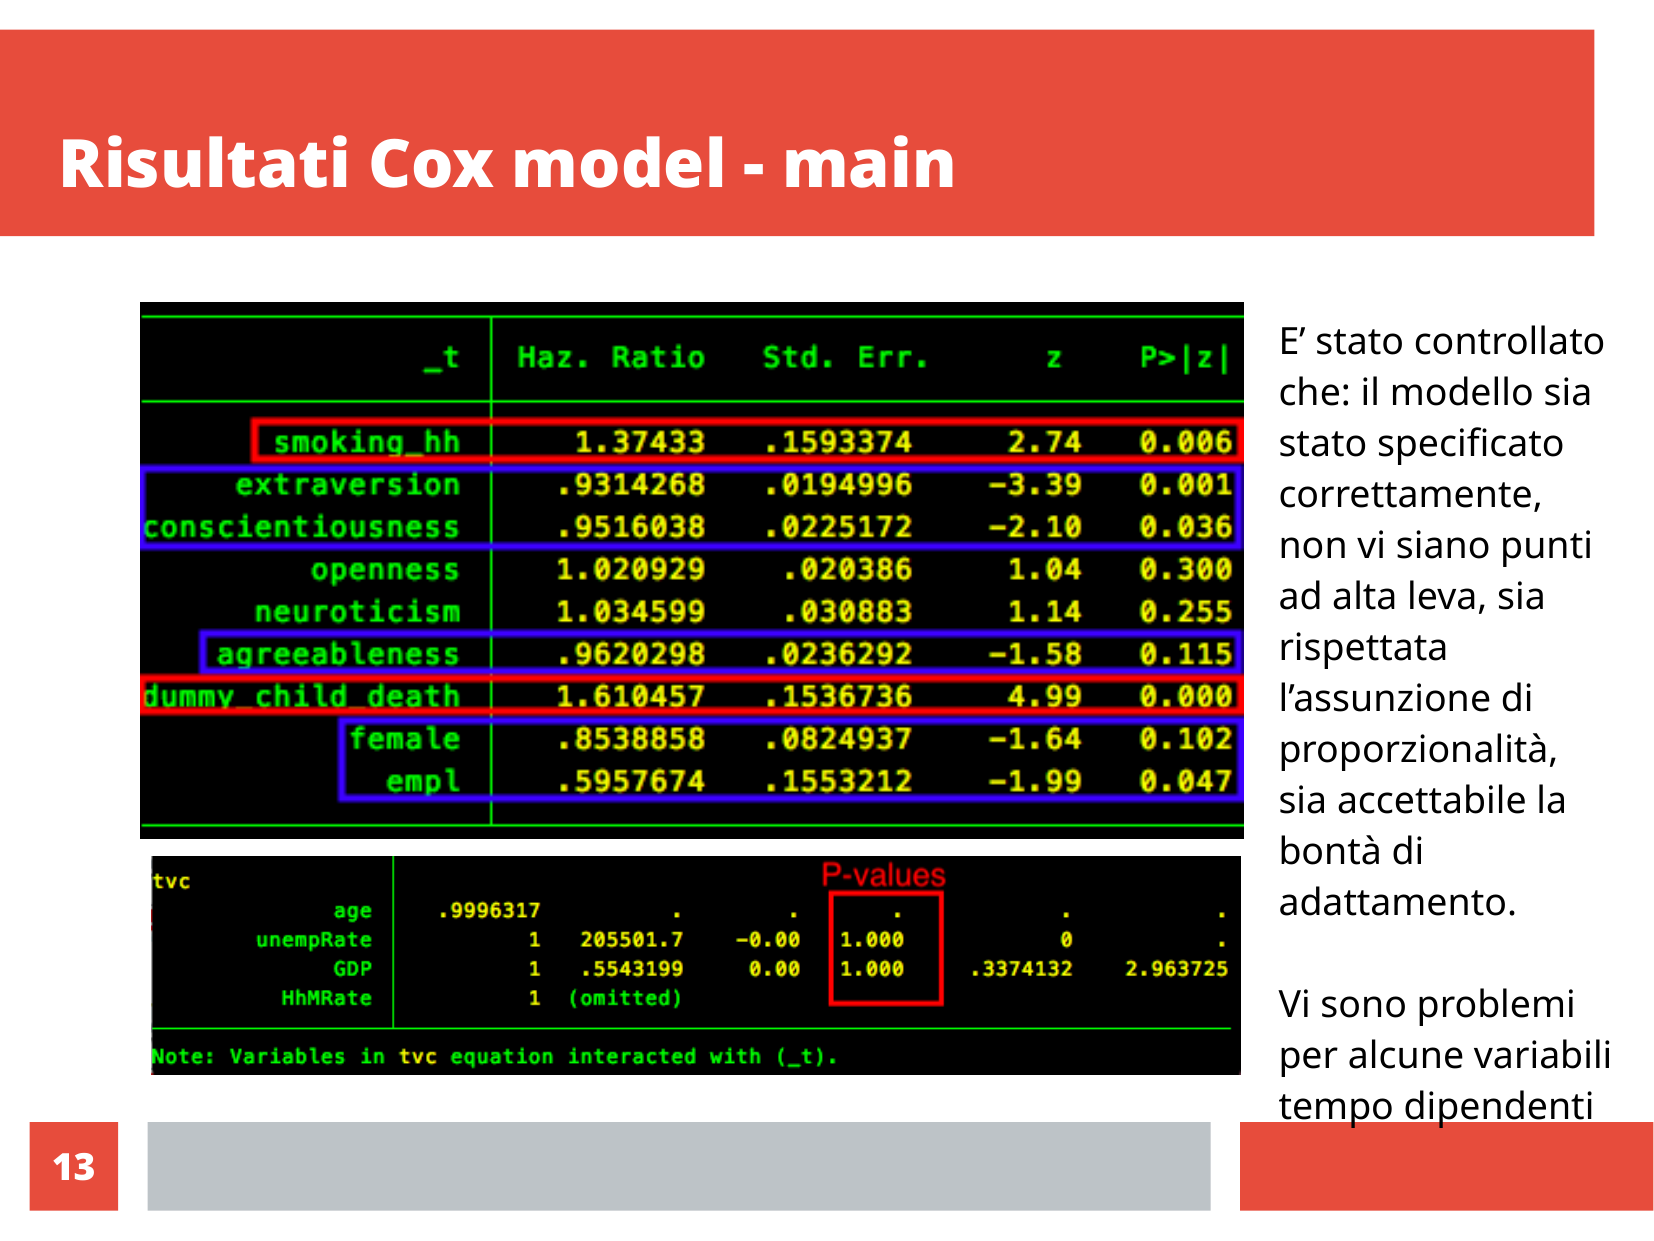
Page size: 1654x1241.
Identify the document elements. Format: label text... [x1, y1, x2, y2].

picture [140, 302, 1244, 839]
title Risultati Cox model - main [59, 59, 1595, 207]
picture [151, 856, 1241, 1076]
text_box E’ stato controllato che: il modello sia stato specificato correttamente, non vi siano punti ad alta leva, sia rispettata l’assunzione di proporzionalità, sia accettabile la bontà di adattamento. Vi sono problemi per alcune variabili tempo dipendenti [1263, 307, 1630, 985]
